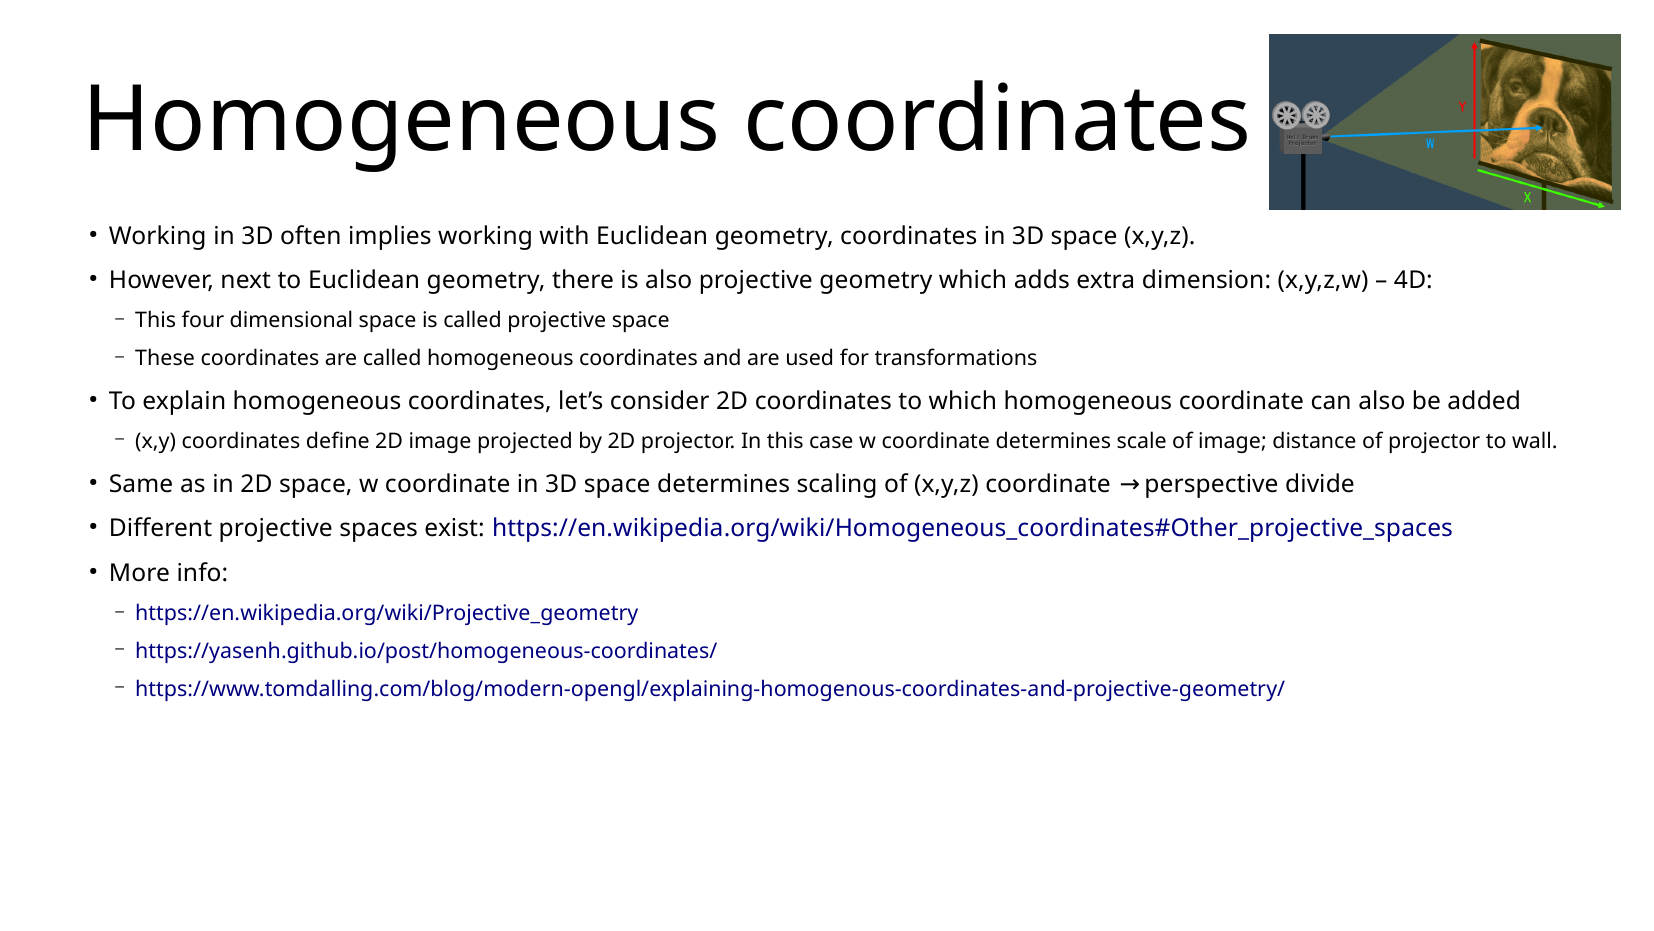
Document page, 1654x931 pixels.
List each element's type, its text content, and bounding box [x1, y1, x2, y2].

picture [1269, 34, 1621, 211]
list Working in 3D often implies working with Euclidean geometry, coordinates in 3D space (x,y,z). However, next to Euclidean geometry, there is also projective geometry which adds extra dimension: (x,y,z,w) – 4D: This four dimensional space is called projective space These coordinates are called homogeneous coordinates and are used for transformations To explain homogeneous coordinates, let’s consider 2D coordinates to which homogeneous coordinate can also be added (x,y) coordinates define 2D image projected by 2D projector. In this case w coordinate determines scale of image; distance of projector to wall. Same as in 2D space, w coordinate in 3D space determines scaling of (x,y,z) coordinate → perspective divide Different projective spaces exist: https://en.wikipedia.org/wiki/Homogeneous_coordinates#Other_projective_spaces More info: https://en.wikipedia.org/wiki/Projective_geometry https://yasenh.github.io/post/homogeneous-coordinates/ https://www.tomdalling.com/blog/modern-opengl/explaining-homogenous-coordinates-and-projective-geometry/ [82, 217, 1571, 758]
title Homogeneous coordinates [82, 37, 1269, 193]
